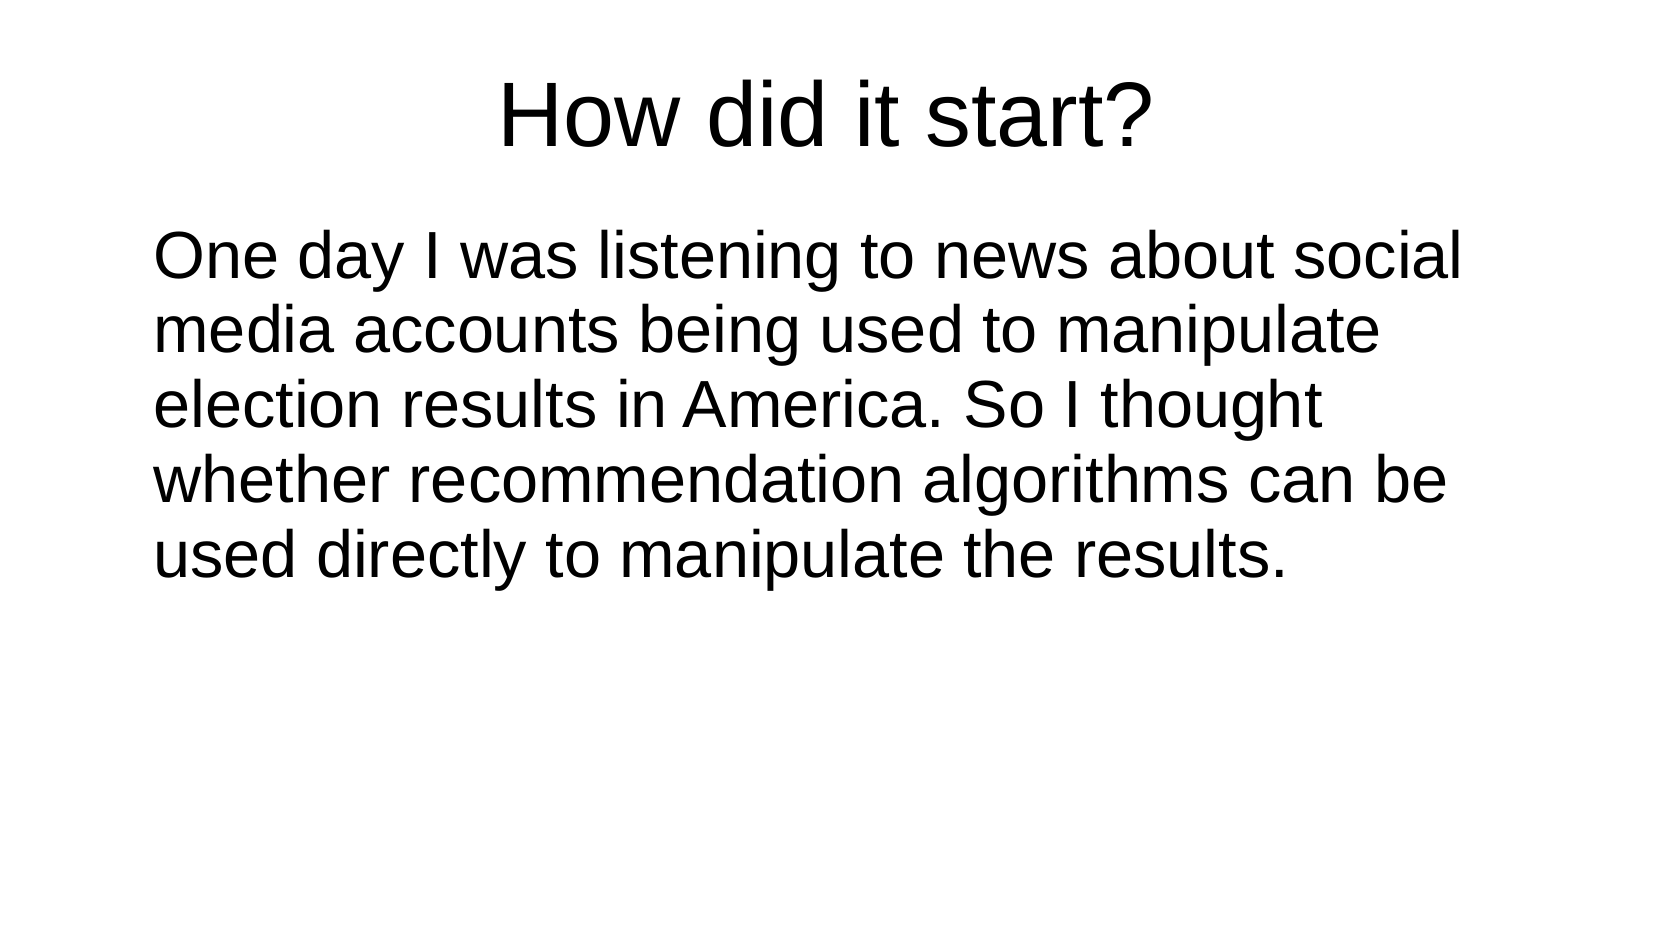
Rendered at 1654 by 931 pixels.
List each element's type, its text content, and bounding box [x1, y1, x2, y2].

title How did it start? [82, 37, 1571, 193]
list One day I was listening to news about social media accounts being used to manipulate election results in America. So I thought whether recommendation algorithms can be used directly to manipulate the results. [82, 217, 1571, 758]
